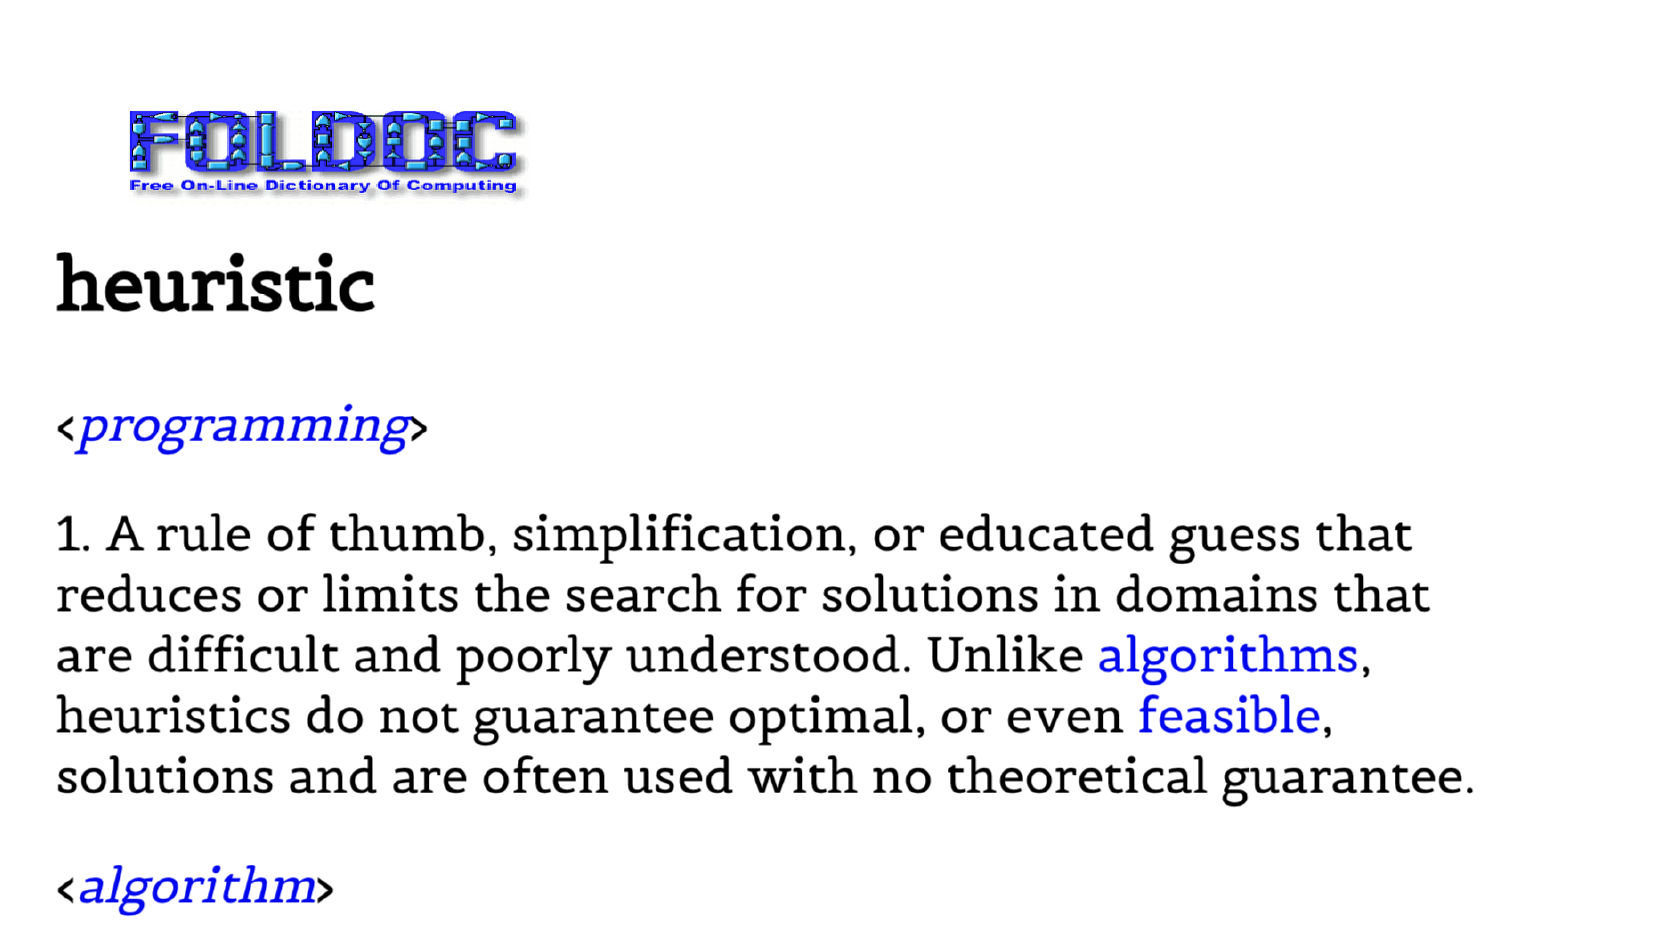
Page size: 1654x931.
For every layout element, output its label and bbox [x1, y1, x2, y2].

picture [7, 30, 1493, 931]
